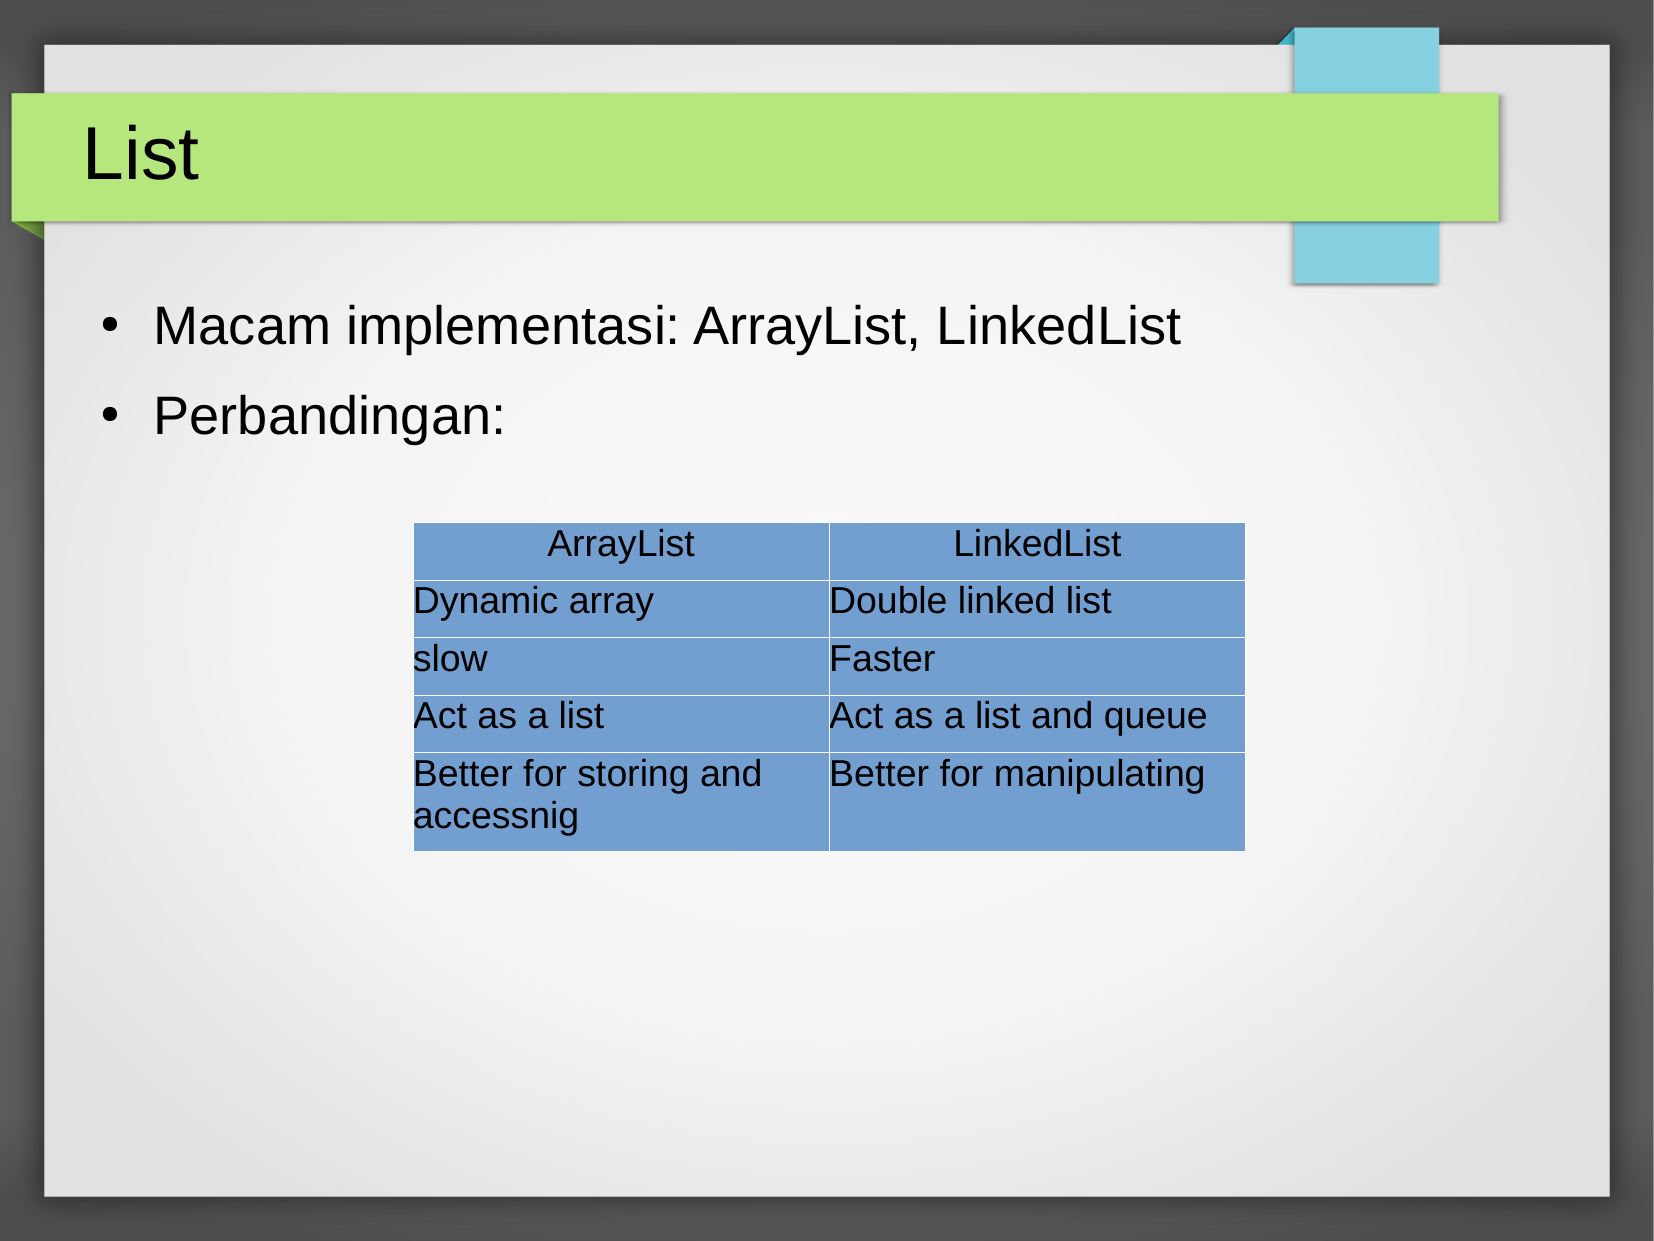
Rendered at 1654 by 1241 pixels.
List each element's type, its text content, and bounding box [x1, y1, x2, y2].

title List [82, 94, 1264, 213]
table_cell Act as a list and queue [830, 696, 1245, 752]
table_cell Better for manipulating [830, 753, 1245, 851]
table_cell Act as a list [414, 696, 829, 752]
list Macam implementasi: ArrayList, LinkedList Perbandingan: [82, 295, 1571, 1015]
table_cell Better for storing and accessnig [414, 753, 829, 851]
table_cell Dynamic array [414, 581, 829, 637]
table_cell slow [414, 638, 829, 695]
table_header ArrayList [414, 523, 829, 580]
picture [0, 0, 1654, 1241]
table_cell Faster [830, 638, 1245, 695]
table_cell Double linked list [830, 581, 1245, 637]
table_cell slow [414, 659, 426, 669]
table_header LinkedList [830, 523, 1245, 580]
